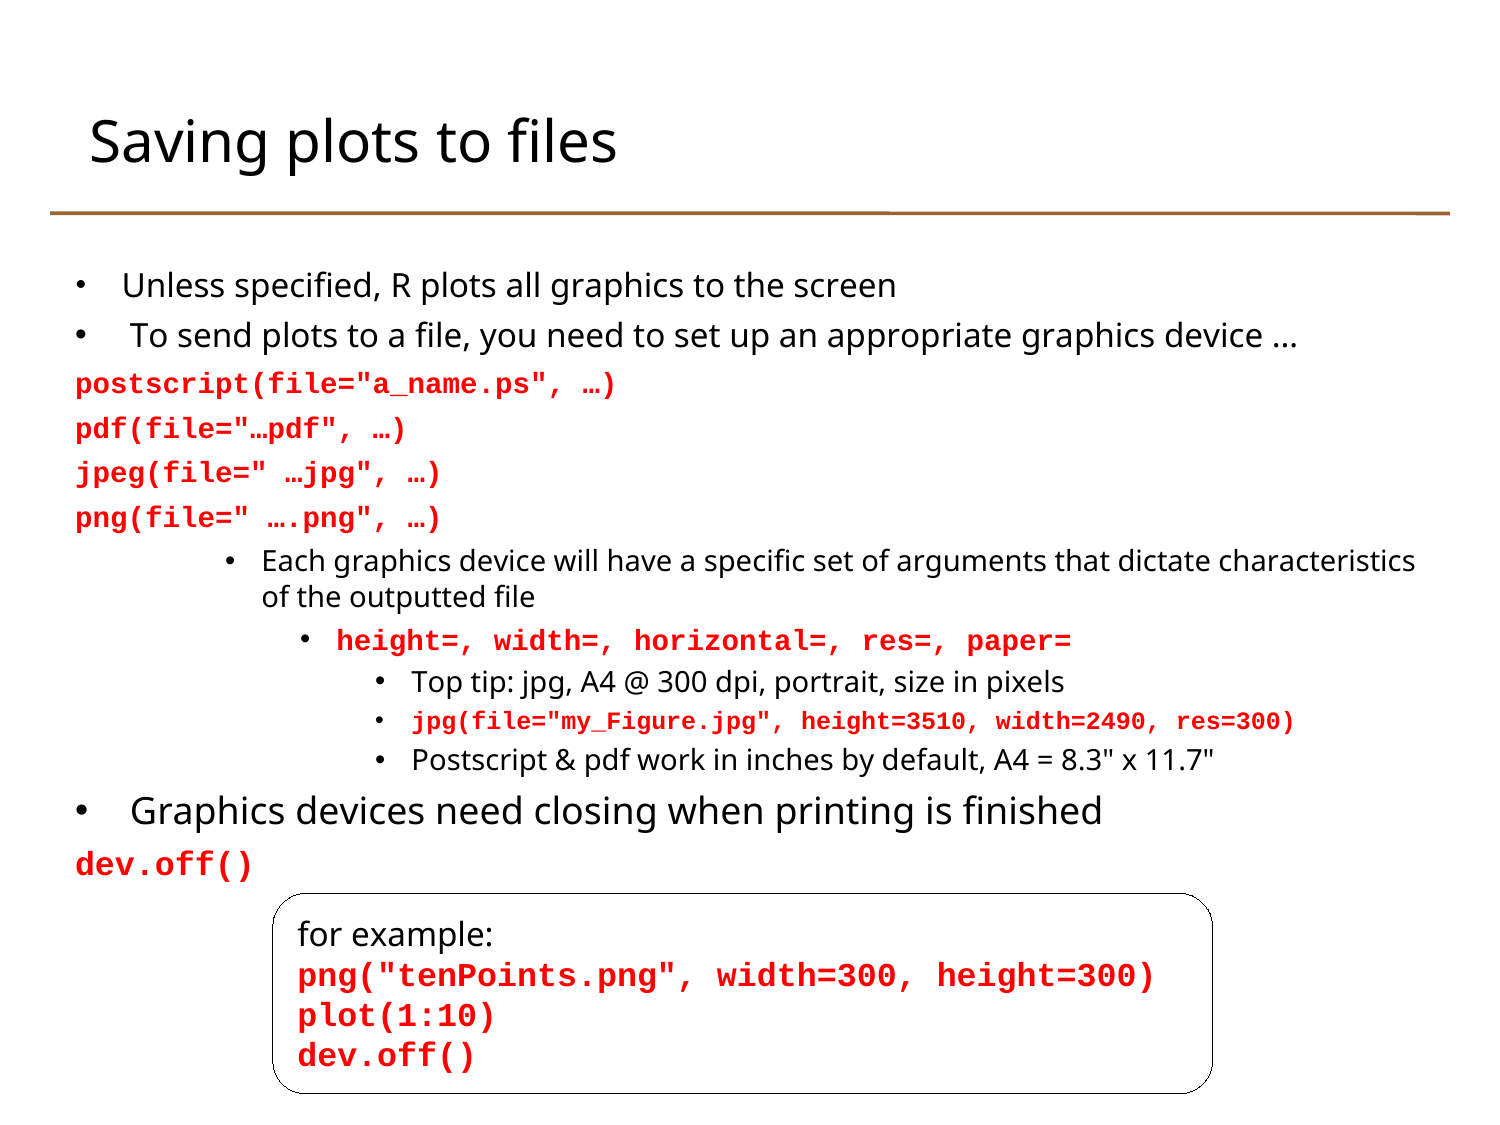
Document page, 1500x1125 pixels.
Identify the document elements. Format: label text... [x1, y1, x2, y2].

text_box for example: png("tenPoints.png", width=300, height=300) plot(1:10) dev.off() [272, 893, 1213, 1094]
text_box Unless specified, R plots all graphics to the screen To send plots to a file, you need to set up an appropriate graphics device … postscript(file="a_name.ps", …)‏ pdf(file="…pdf", …)‏ jpeg(file=" …jpg", …)‏ png(file=" ….png", …)‏ Each graphics device will have a specific set of arguments that dictate characteristics of the outputted file height=, width=, horizontal=, res=, paper= Top tip: jpg, A4 @ 300 dpi, portrait, size in pixels jpg(file="my_Figure.jpg", height=3510, width=2490, res=300) Postscript & pdf work in inches by default, A4 = 8.3" x 11.7" Graphics devices need closing when printing is finished dev.off()‏ [75, 263, 1425, 1006]
text_box Saving plots to files [75, 44, 1425, 233]
